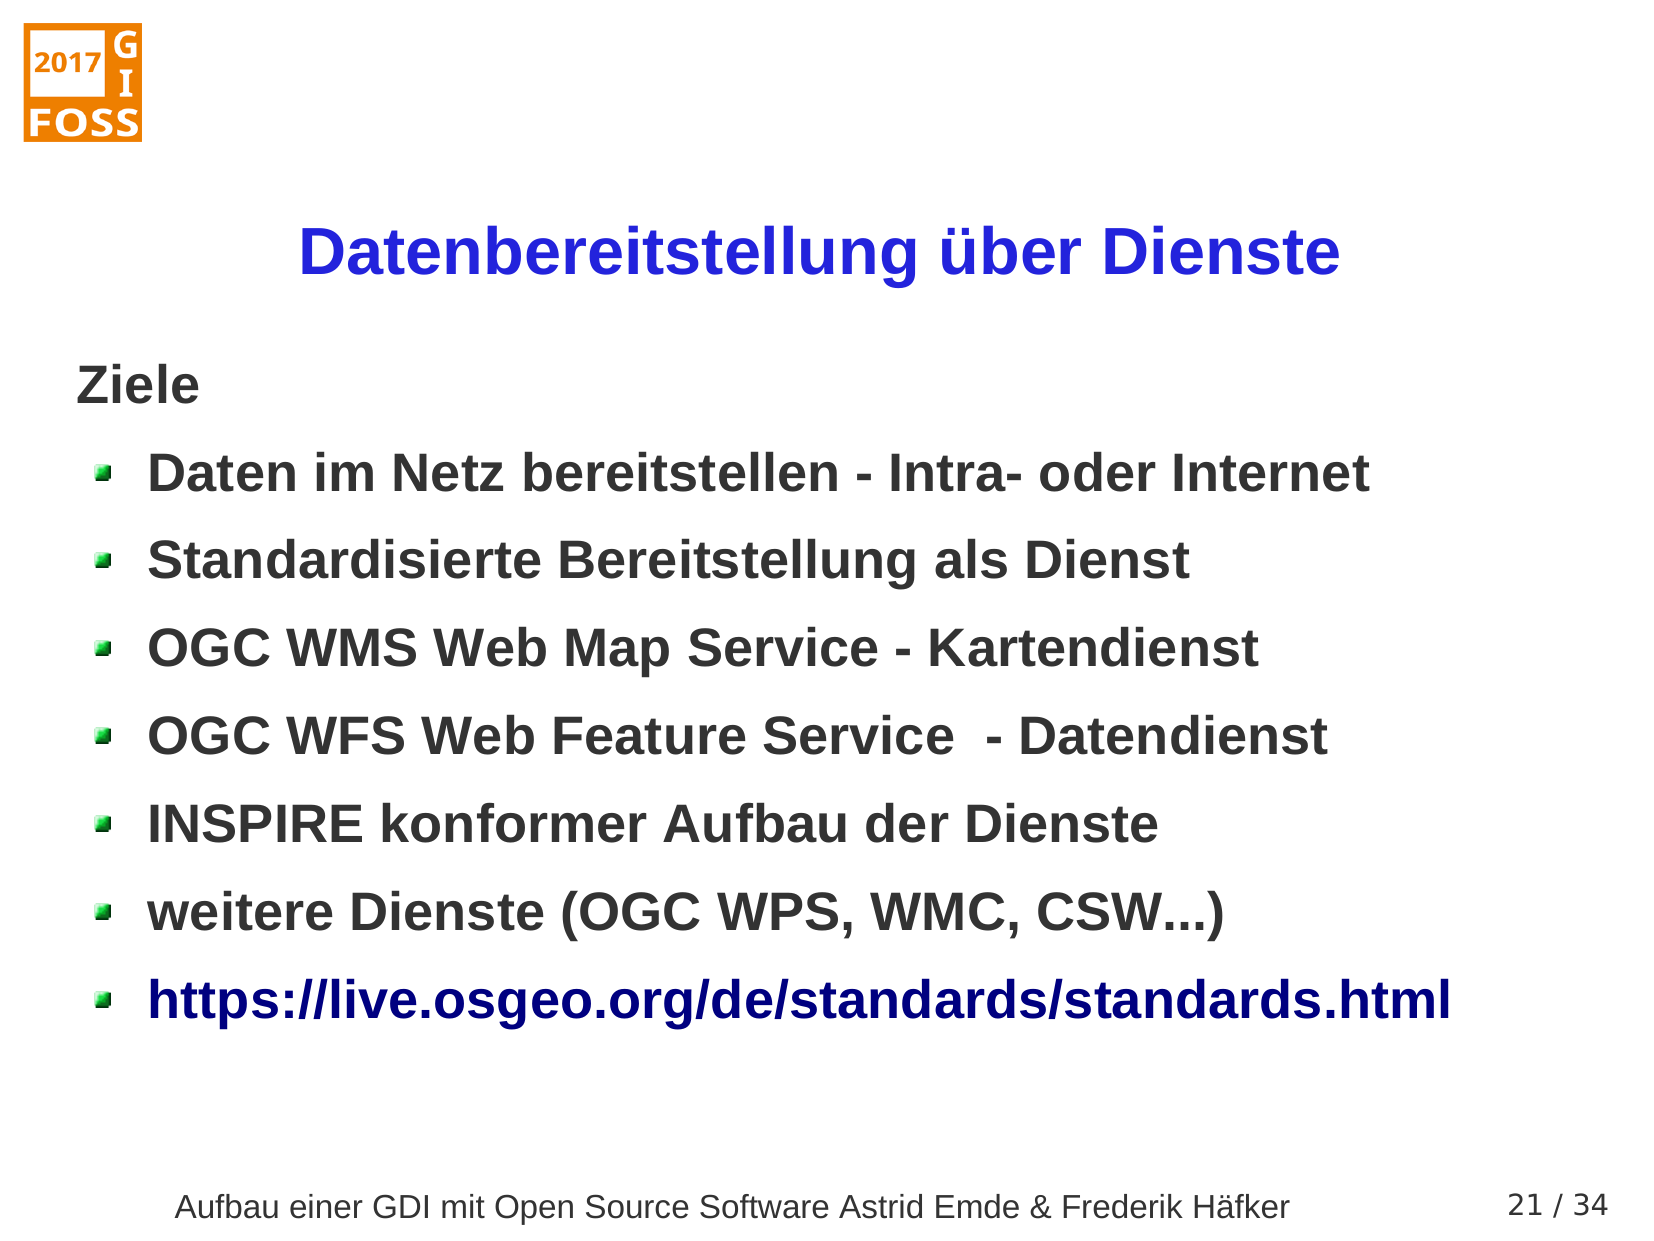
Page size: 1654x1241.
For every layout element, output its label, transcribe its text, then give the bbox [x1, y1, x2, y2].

list Ziele Daten im Netz bereitstellen - Intra- oder Internet Standardisierte Bereitstellung als Dienst OGC WMS Web Map Service - Kartendienst OGC WFS Web Feature Service - Datendienst INSPIRE konformer Aufbau der Dienste weitere Dienste (OGC WPS, WMC, CSW...) https://live.osgeo.org/de/standards/standards.html [76, 354, 1565, 1173]
title Datenbereitstellung über Dienste [76, 177, 1565, 325]
picture [23, 23, 142, 142]
